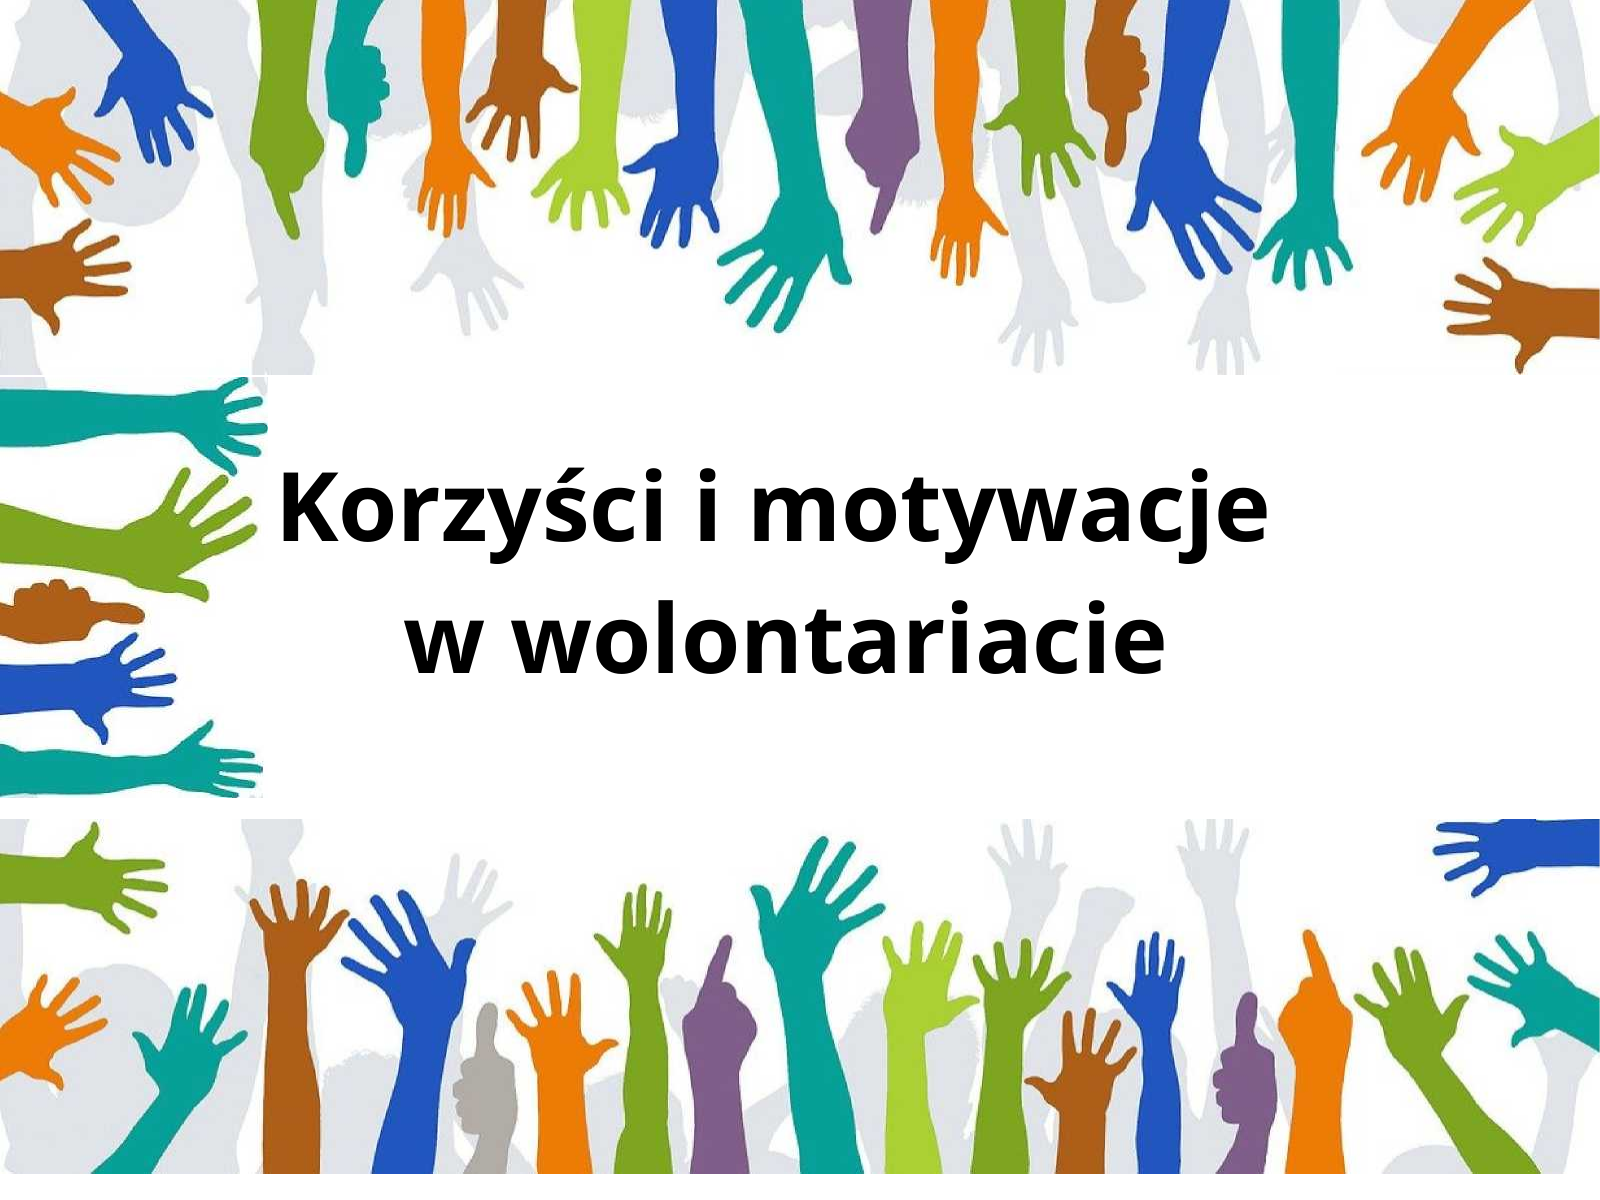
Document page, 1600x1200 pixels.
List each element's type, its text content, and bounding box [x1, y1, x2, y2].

text_box Korzyści i motywacje w wolontariacie [377, 428, 1195, 525]
picture [0, 0, 1600, 375]
picture [0, 819, 1600, 1174]
picture [0, 377, 268, 798]
